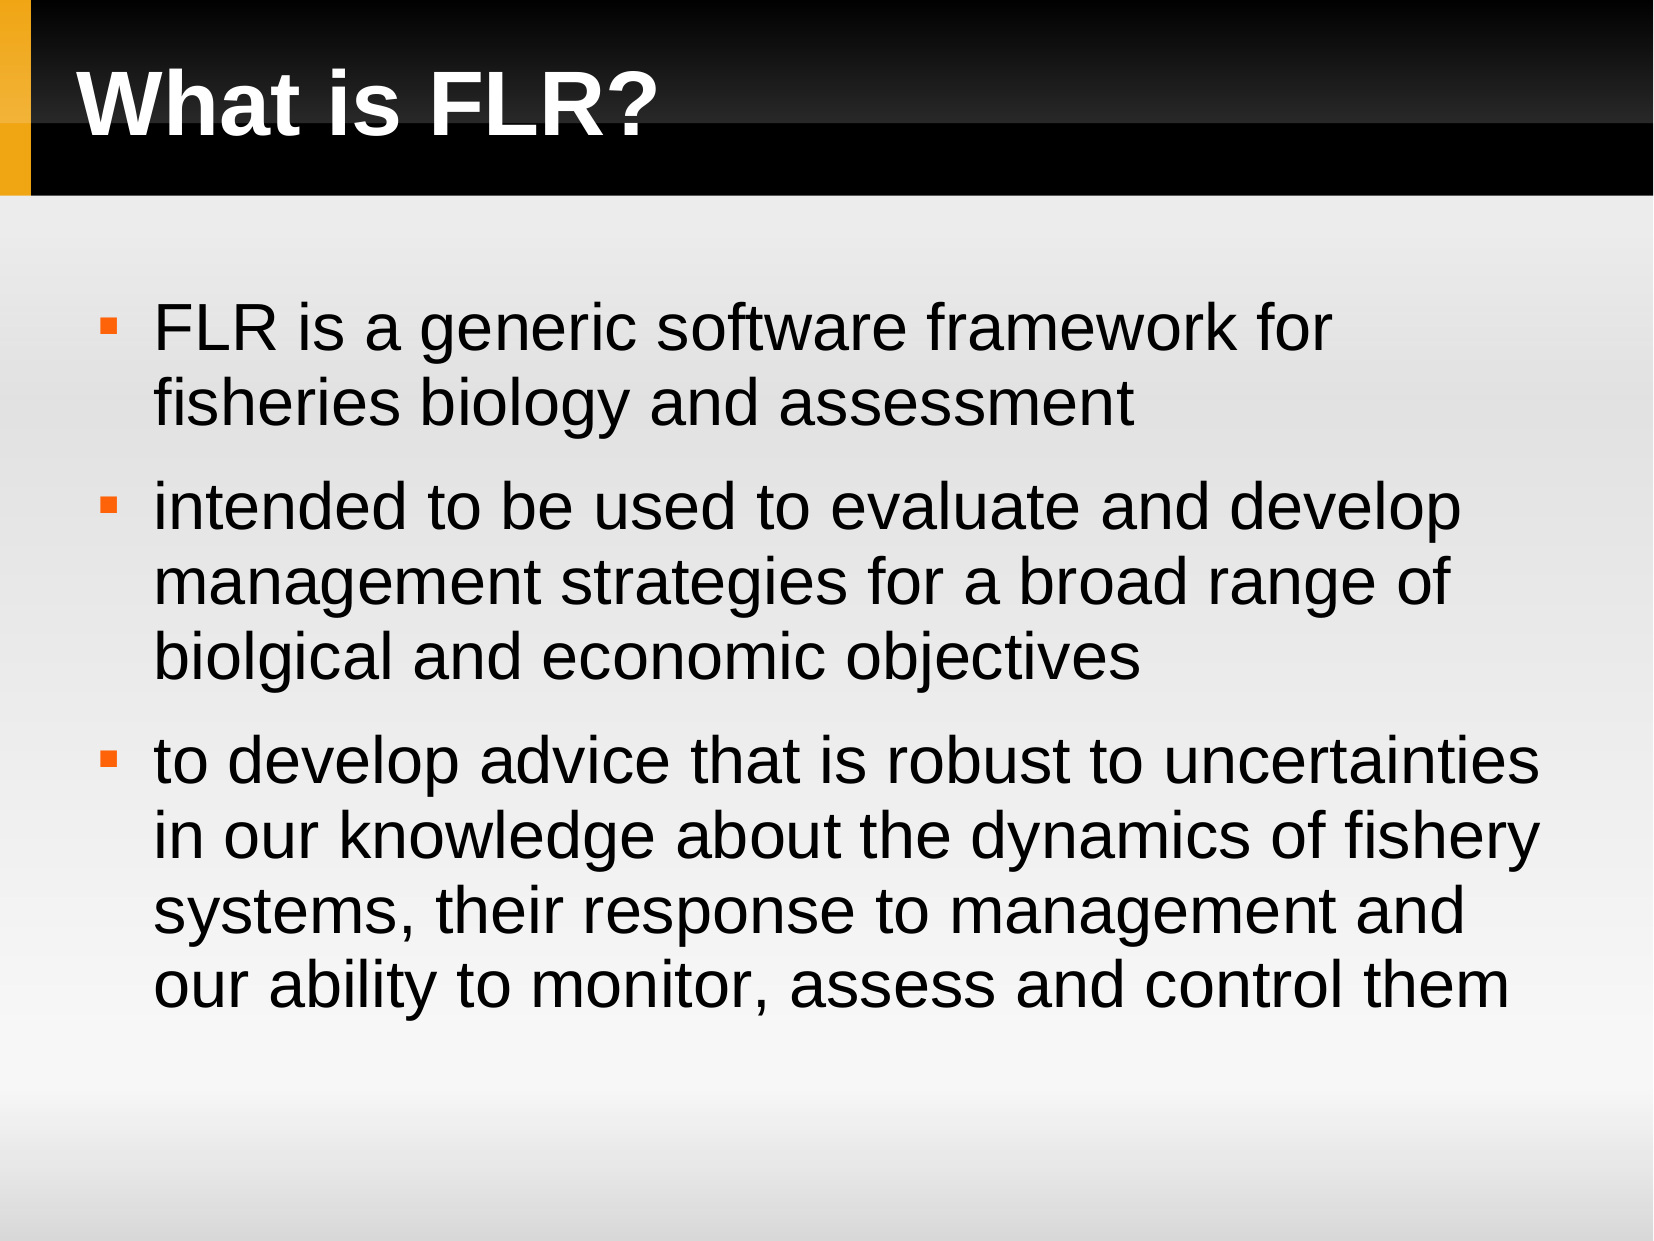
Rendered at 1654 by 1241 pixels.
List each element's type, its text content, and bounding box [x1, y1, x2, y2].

title What is FLR? [76, 0, 1565, 208]
list FLR is a generic software framework for fisheries biology and assessment intended to be used to evaluate and develop management strategies for a broad range of biolgical and economic objectives to develop advice that is robust to uncertainties in our knowledge about the dynamics of fishery systems, their response to management and our ability to monitor, assess and control them [82, 290, 1571, 1095]
picture [0, 0, 1654, 1241]
